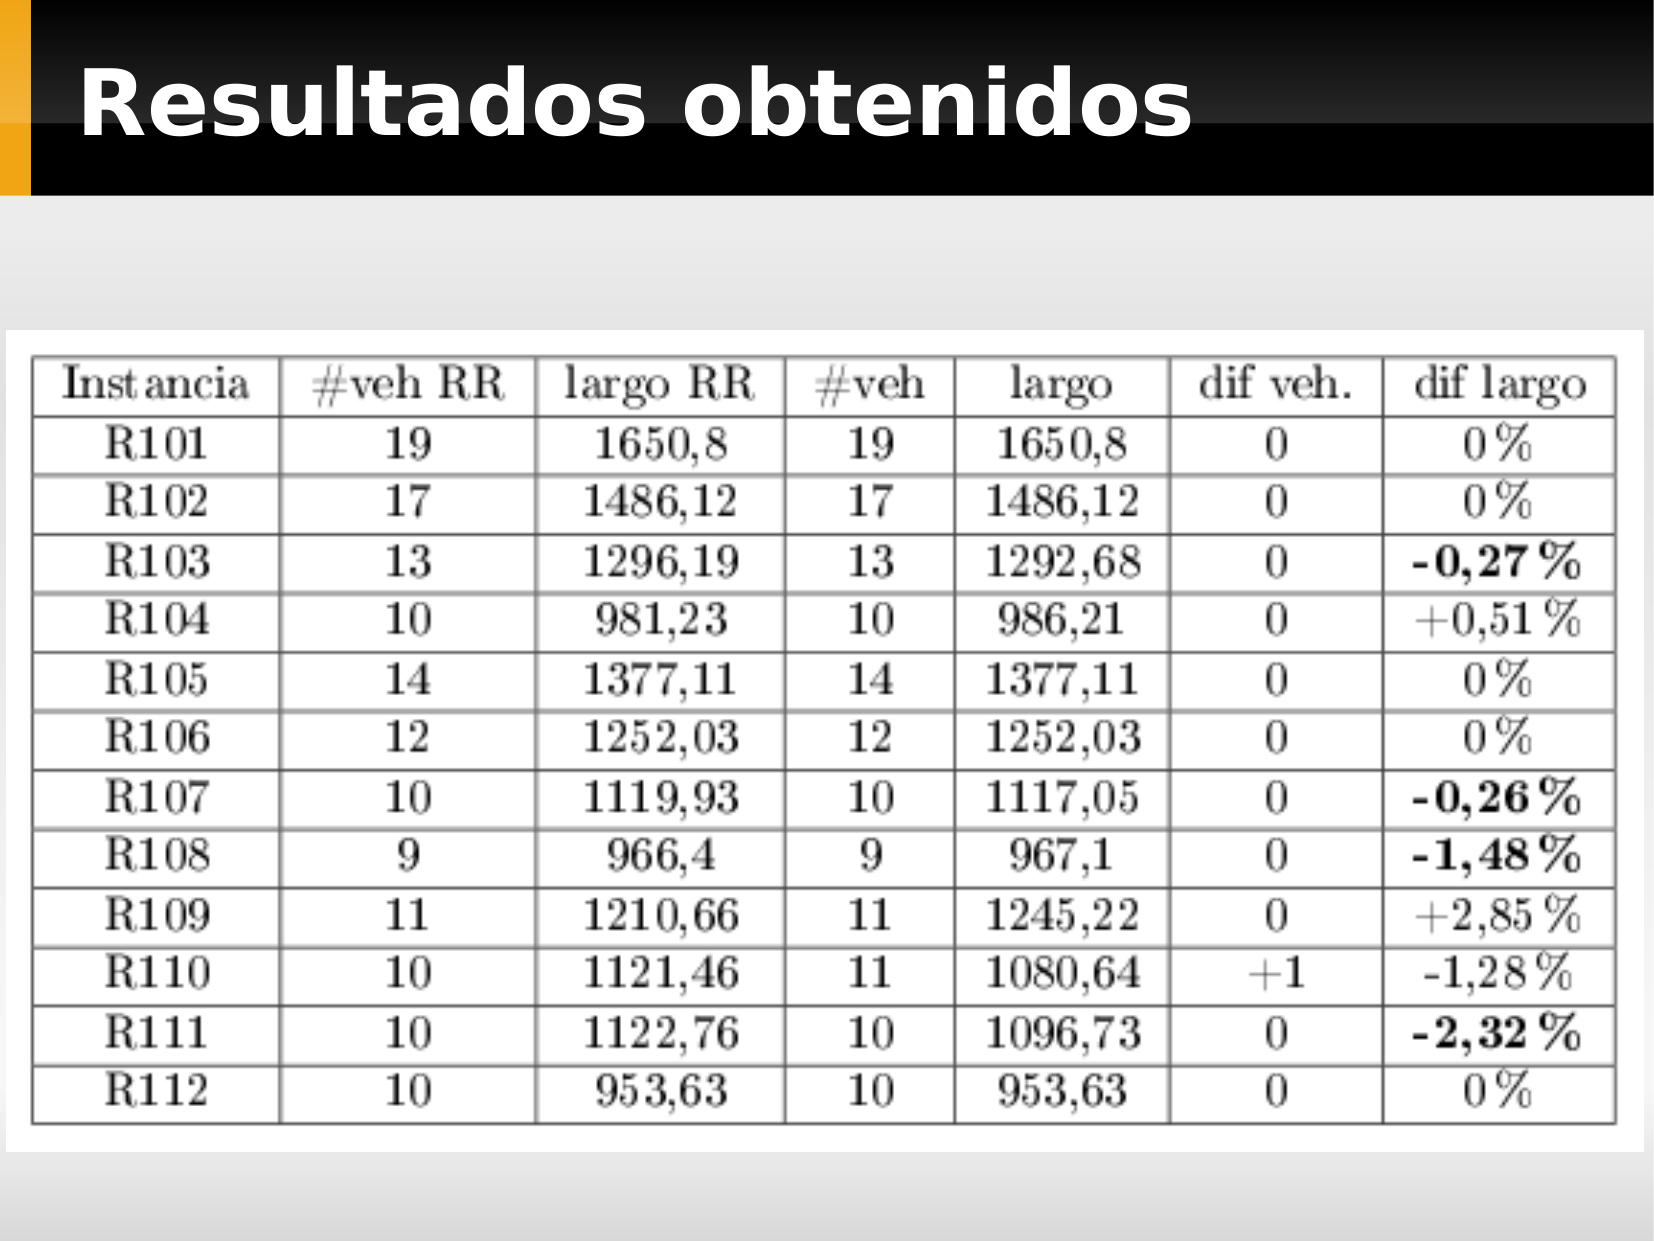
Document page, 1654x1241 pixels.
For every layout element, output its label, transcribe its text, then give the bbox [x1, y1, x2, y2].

picture [0, 0, 1654, 1241]
title Resultados obtenidos [76, 0, 1565, 208]
